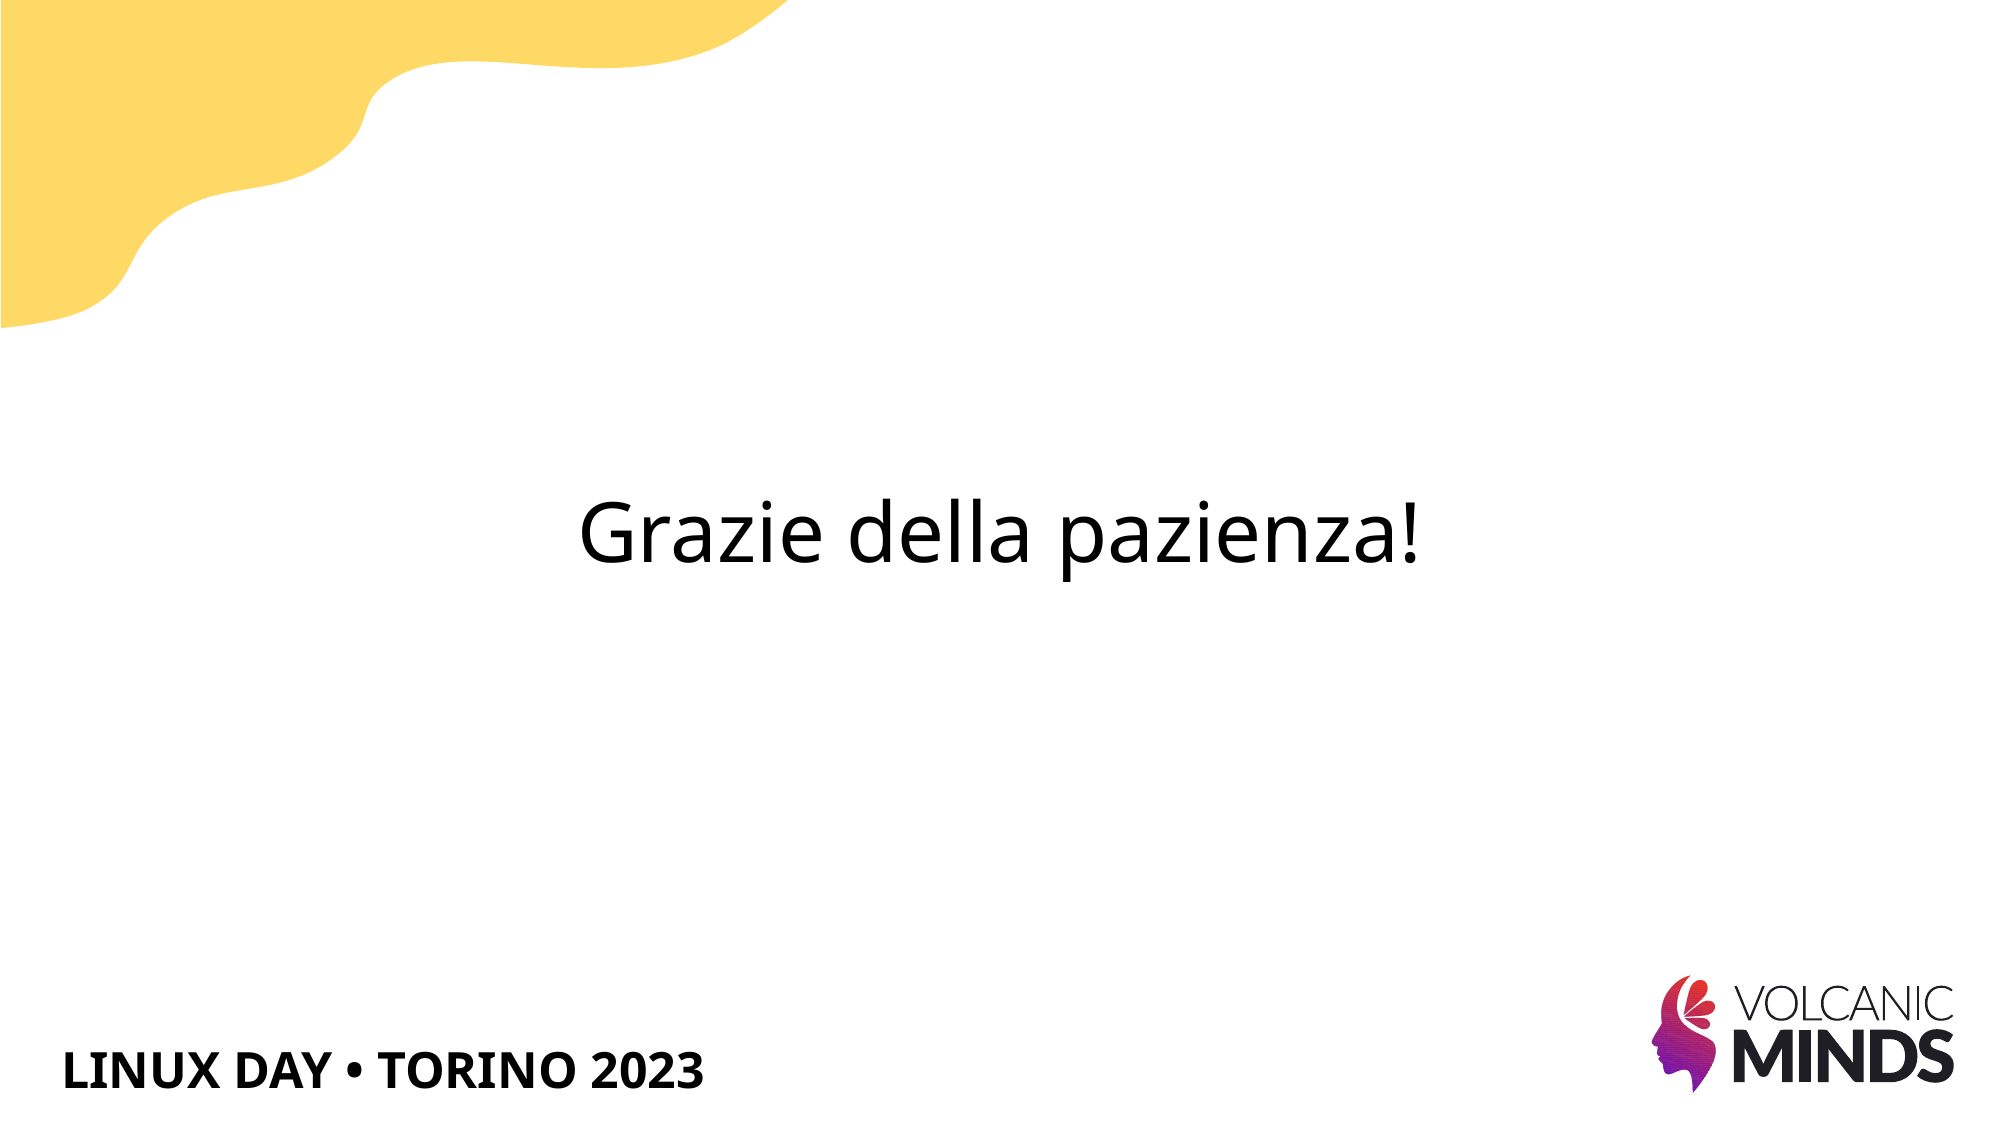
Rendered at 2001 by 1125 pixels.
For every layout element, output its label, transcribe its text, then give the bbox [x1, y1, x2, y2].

picture [1651, 975, 1955, 1093]
title Grazie della pazienza! [137, 134, 1863, 937]
picture [0, 0, 906, 631]
text_box LINUX DAY • TORINO 2023 [46, 961, 1547, 1107]
